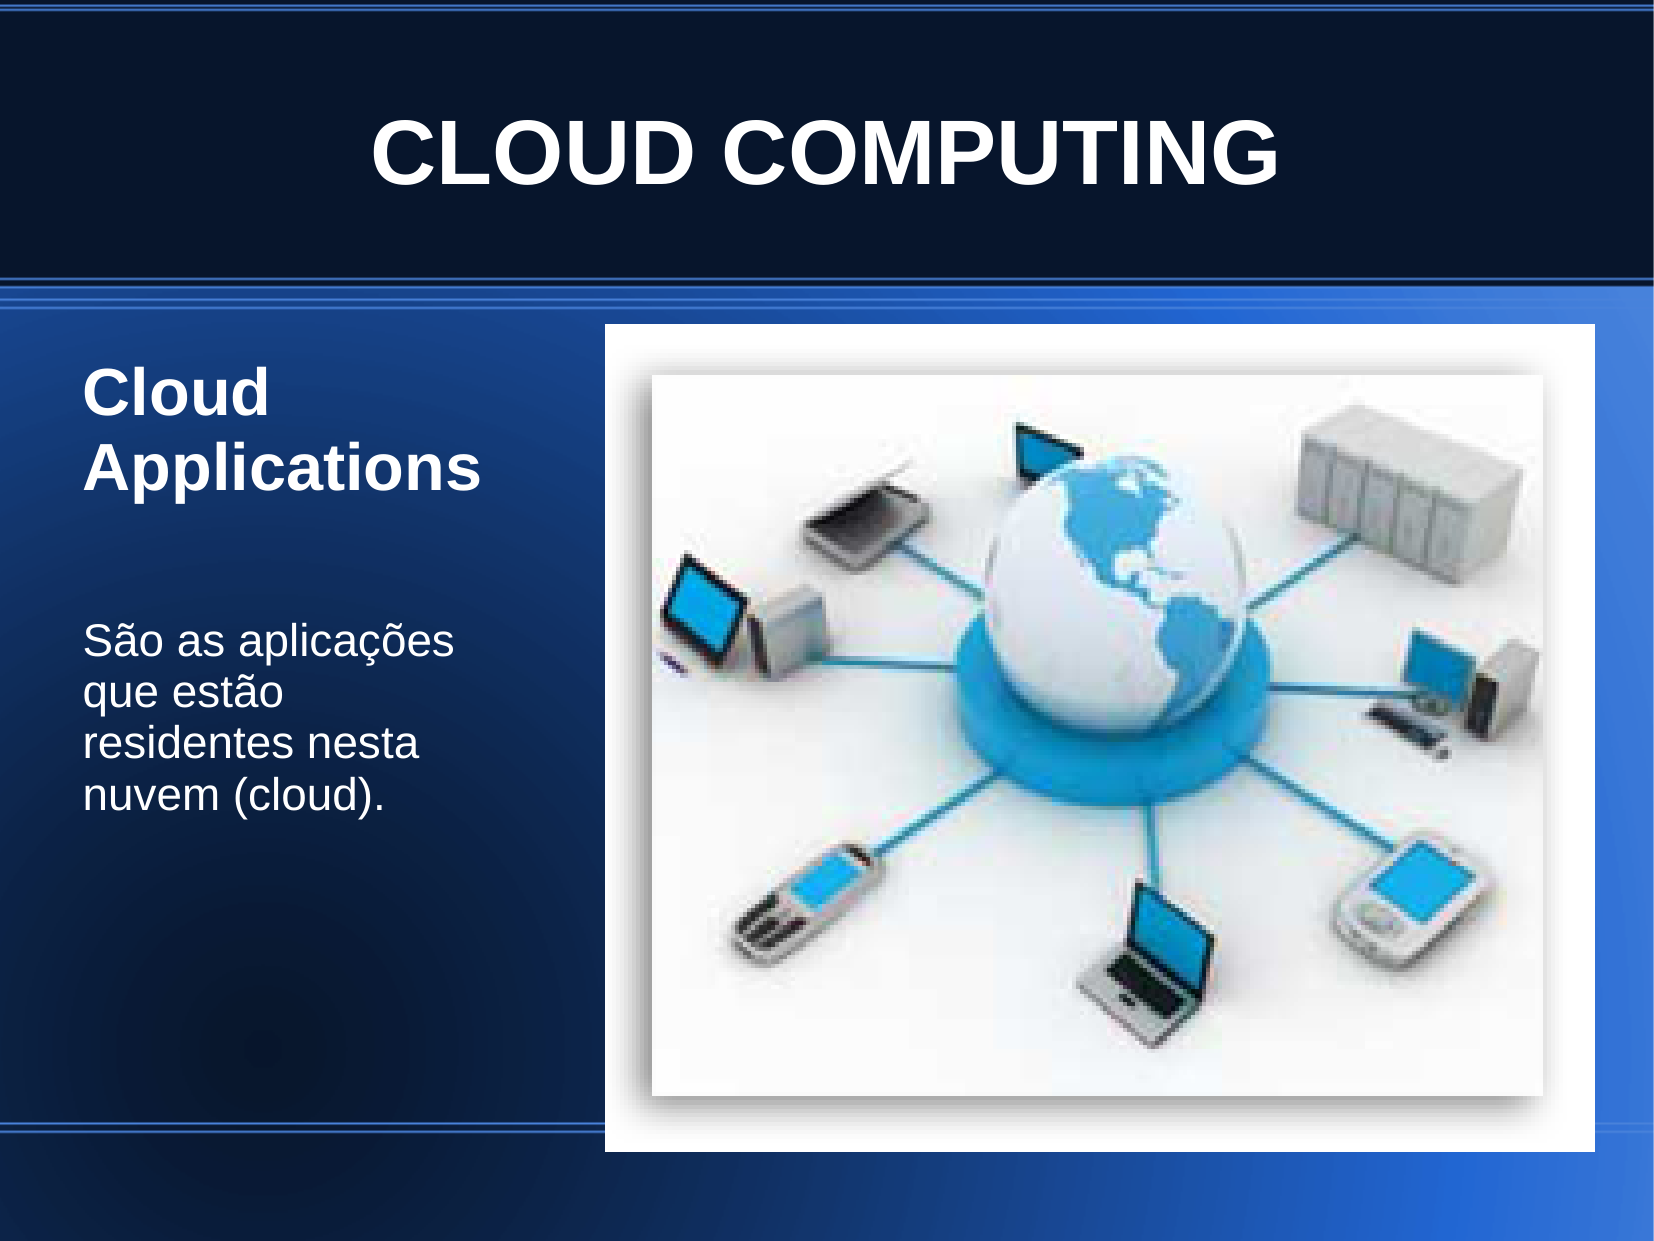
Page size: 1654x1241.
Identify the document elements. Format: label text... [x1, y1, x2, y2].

picture [0, 0, 1654, 1241]
list Cloud Applications São as aplicações que estão residentes nesta nuvem (cloud). [82, 355, 502, 1174]
title CLOUD COMPUTING [82, 49, 1571, 257]
